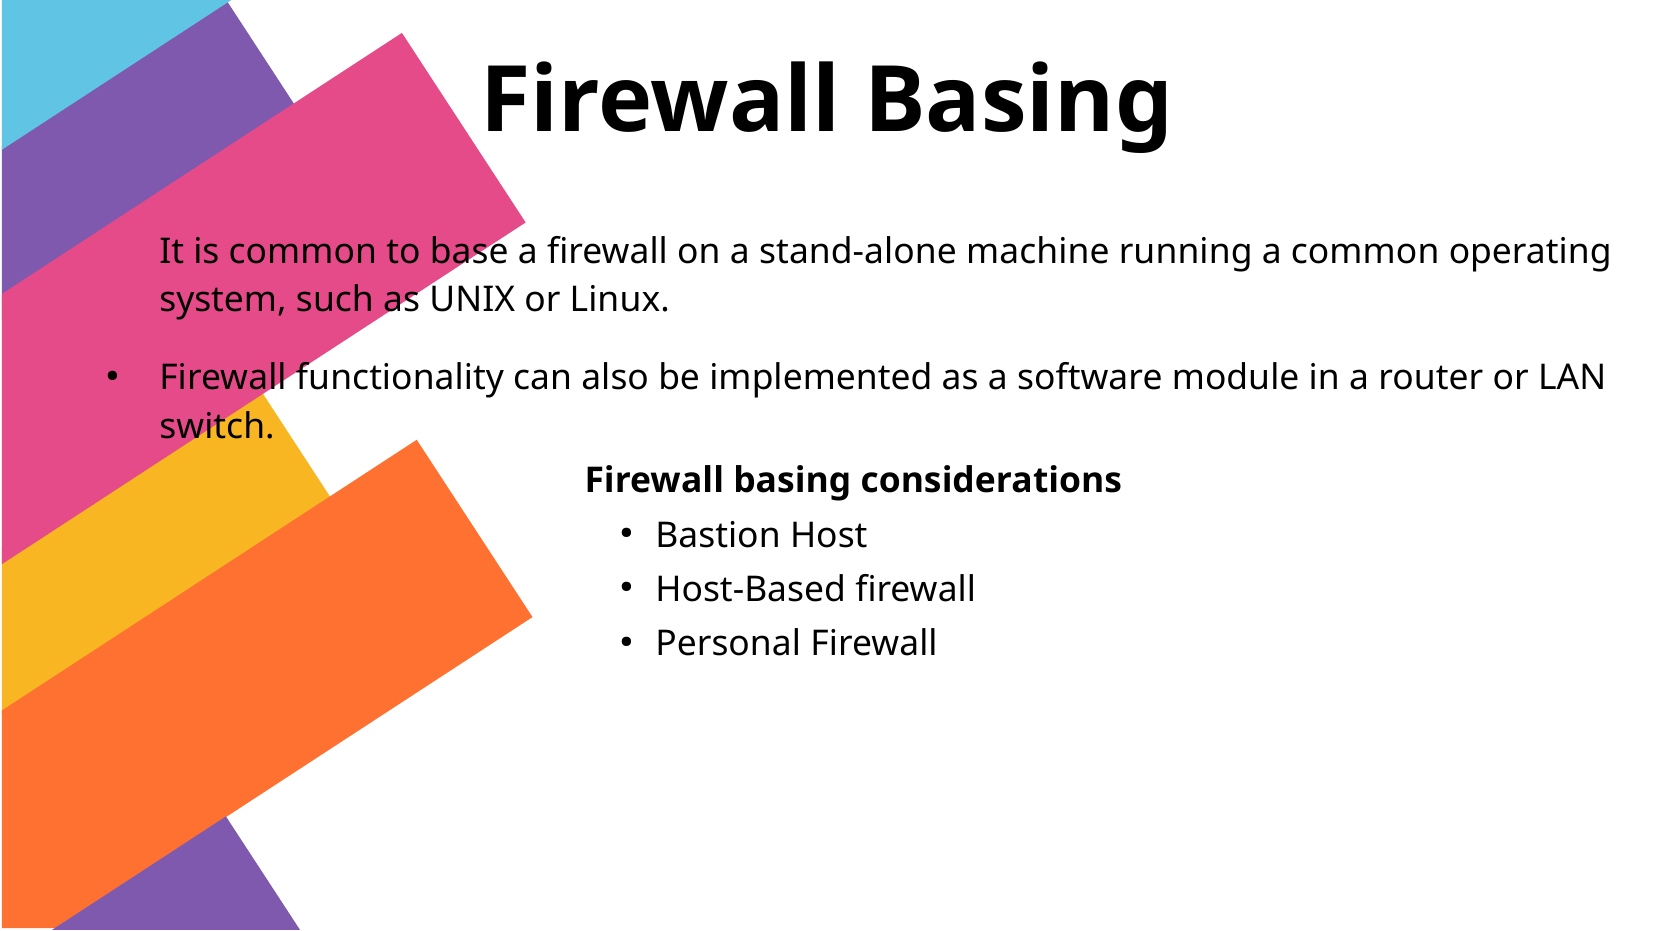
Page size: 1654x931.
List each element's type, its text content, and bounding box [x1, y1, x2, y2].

title Firewall Basing [29, 42, 1625, 150]
list It is common to base a firewall on a stand-alone machine running a common operating system, such as UNIX or Linux. Firewall functionality can also be implemented as a software module in a router or LAN switch. Firewall basing considerations Bastion Host Host-Based firewall Personal Firewall [88, 225, 1625, 931]
